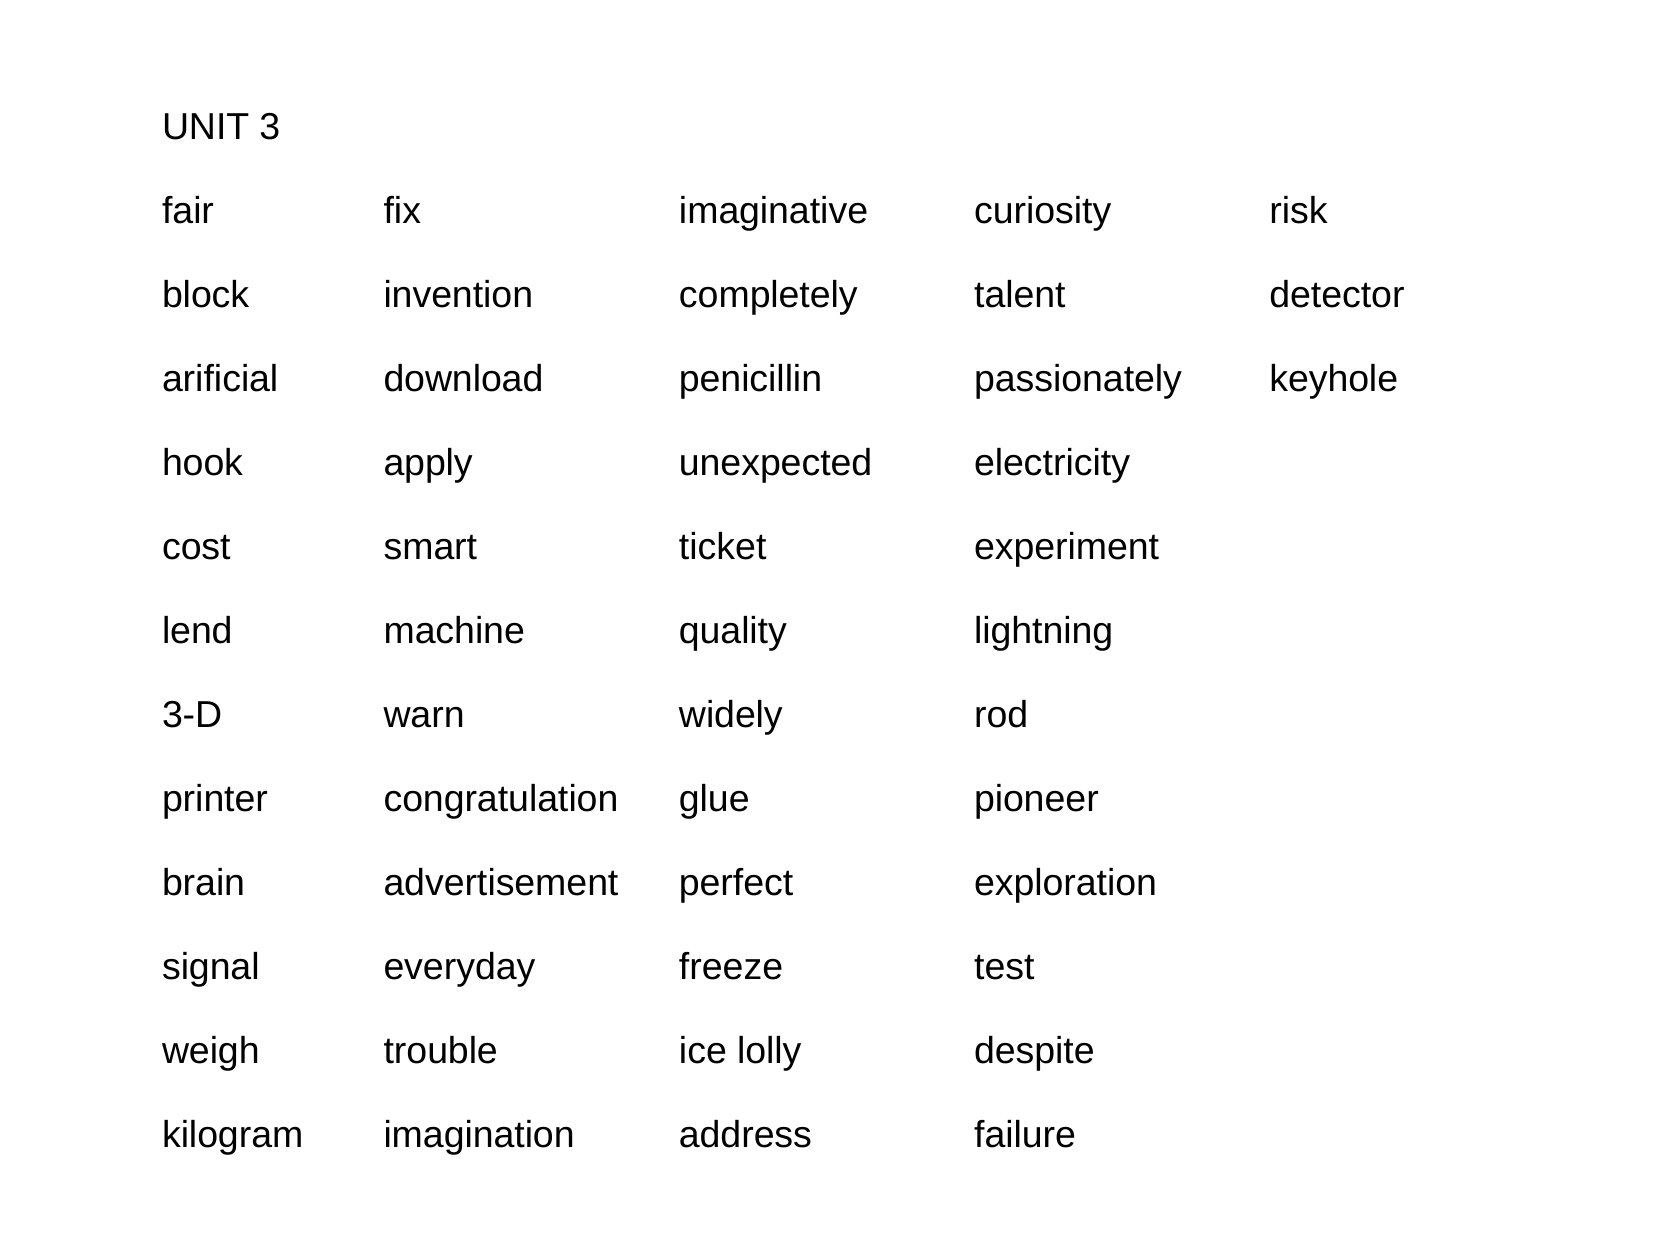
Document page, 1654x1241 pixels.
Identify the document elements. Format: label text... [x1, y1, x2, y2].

text_box UNIT 3 fair fix imaginative curiosity risk block invention completely talent detector arificial download penicillin passionately keyhole hook apply unexpected electricity cost smart ticket experiment lend machine quality lightning 3-D warn widely rod printer congratulation glue pioneer brain advertisement perfect exploration signal everyday freeze test weigh trouble ice lolly despite kilogram imagination address failure [147, 98, 1536, 1165]
